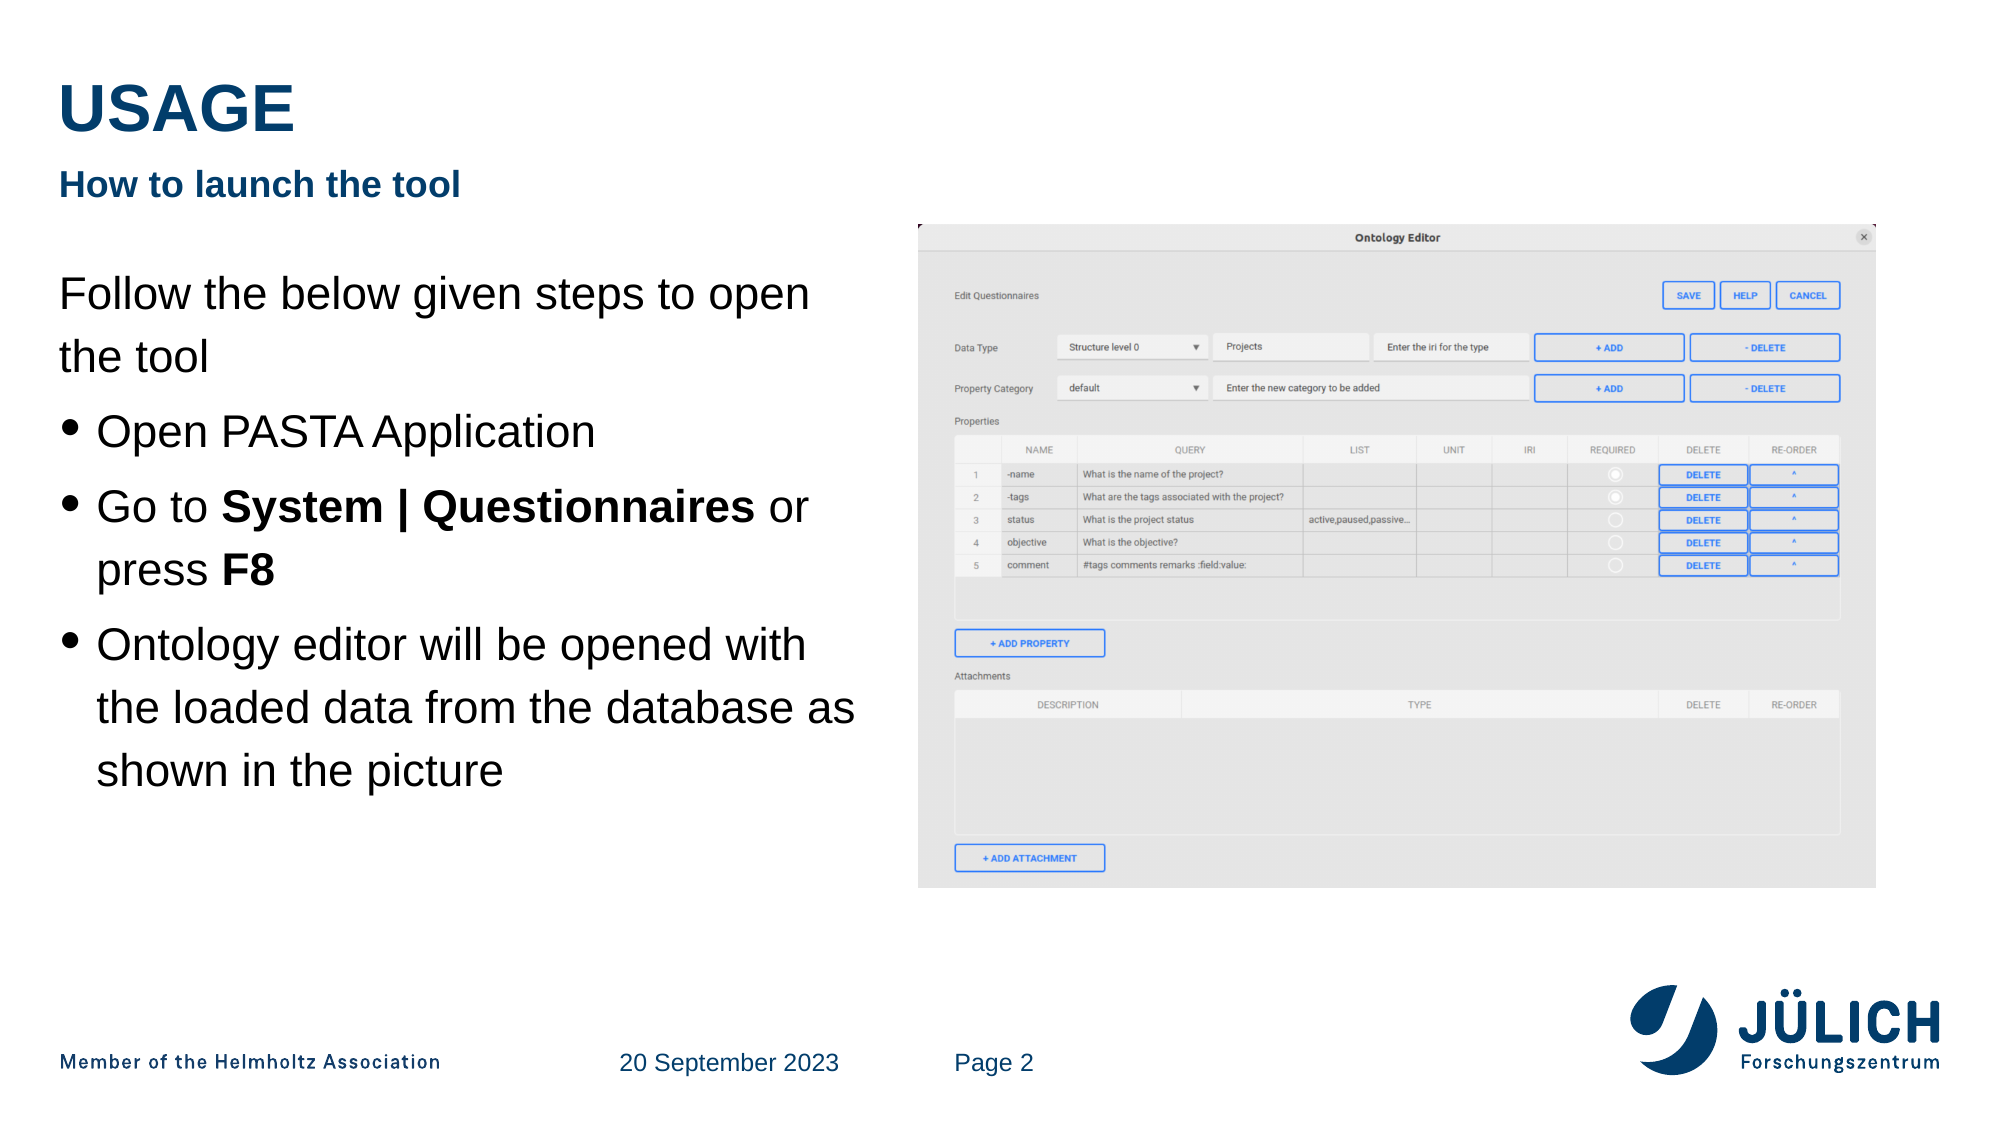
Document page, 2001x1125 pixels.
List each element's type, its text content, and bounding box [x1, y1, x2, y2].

slide_number 20 September 2023 [619, 1046, 882, 1084]
slide_number Page <number> [954, 1046, 1073, 1084]
title Usage [59, 53, 1938, 238]
list How to launch the tool [58, 154, 1937, 238]
list Follow the below given steps to open the tool Open PASTA Application Go to System | Questionnaires or press F8 Ontology editor will be opened with the loaded data from the database as shown in the picture [59, 256, 863, 976]
picture [918, 224, 1876, 888]
